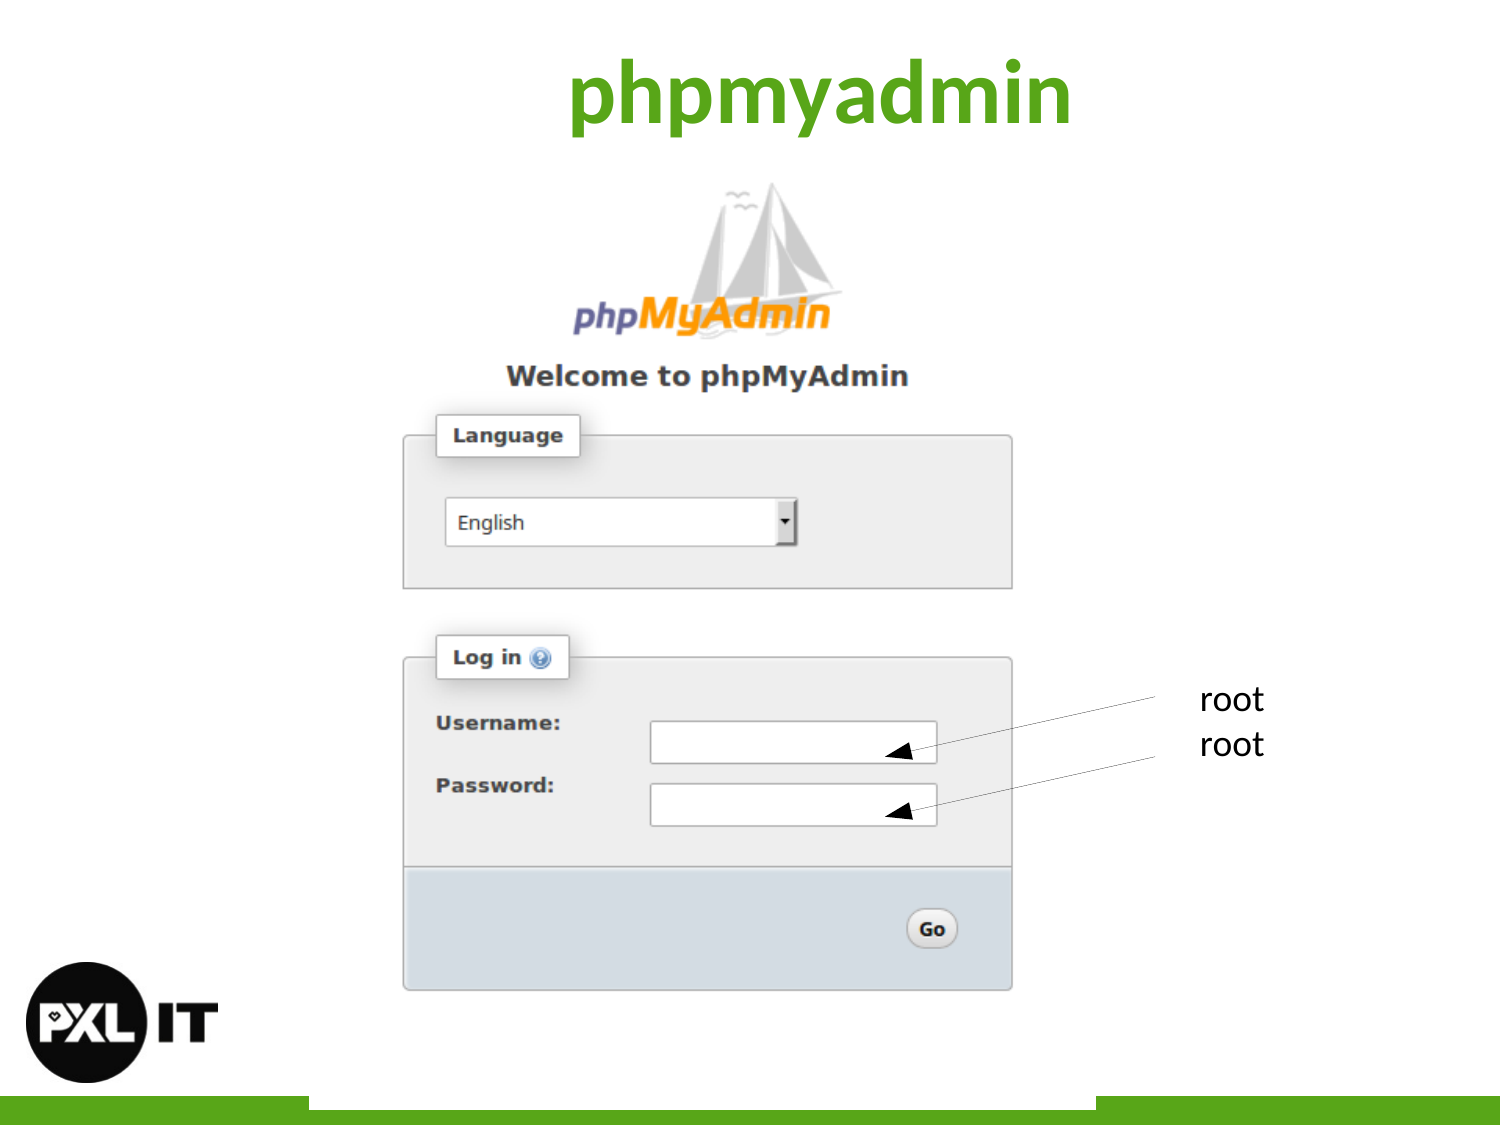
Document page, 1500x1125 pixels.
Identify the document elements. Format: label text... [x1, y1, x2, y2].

picture [309, 169, 1096, 1111]
text_box phpmyadmin [201, 24, 1441, 151]
picture [26, 962, 218, 1083]
text_box root root [1185, 666, 1456, 772]
